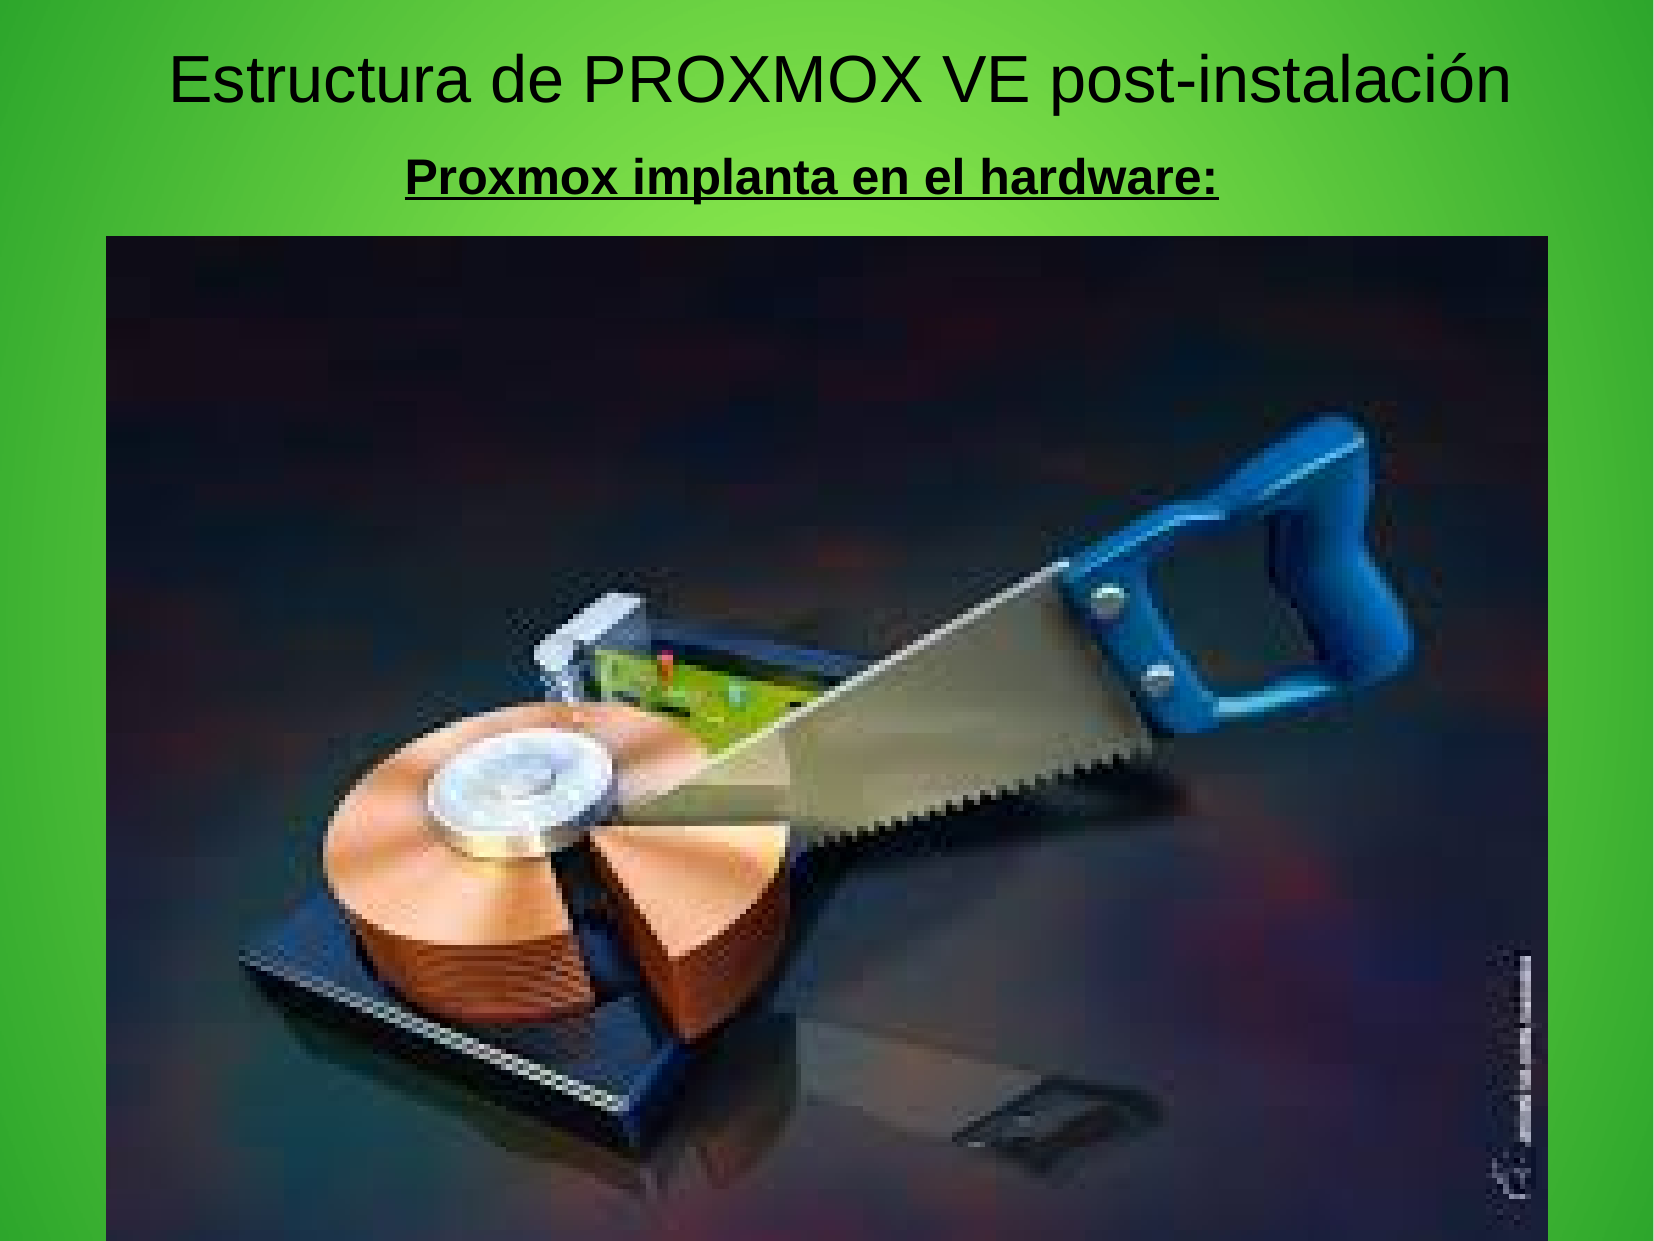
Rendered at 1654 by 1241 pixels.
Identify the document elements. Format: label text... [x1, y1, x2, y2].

picture [0, 0, 1654, 1241]
text_box Estructura de PROXMOX VE post-instalación [153, 35, 1525, 126]
text_box Proxmox implanta en el hardware: [389, 141, 1359, 236]
